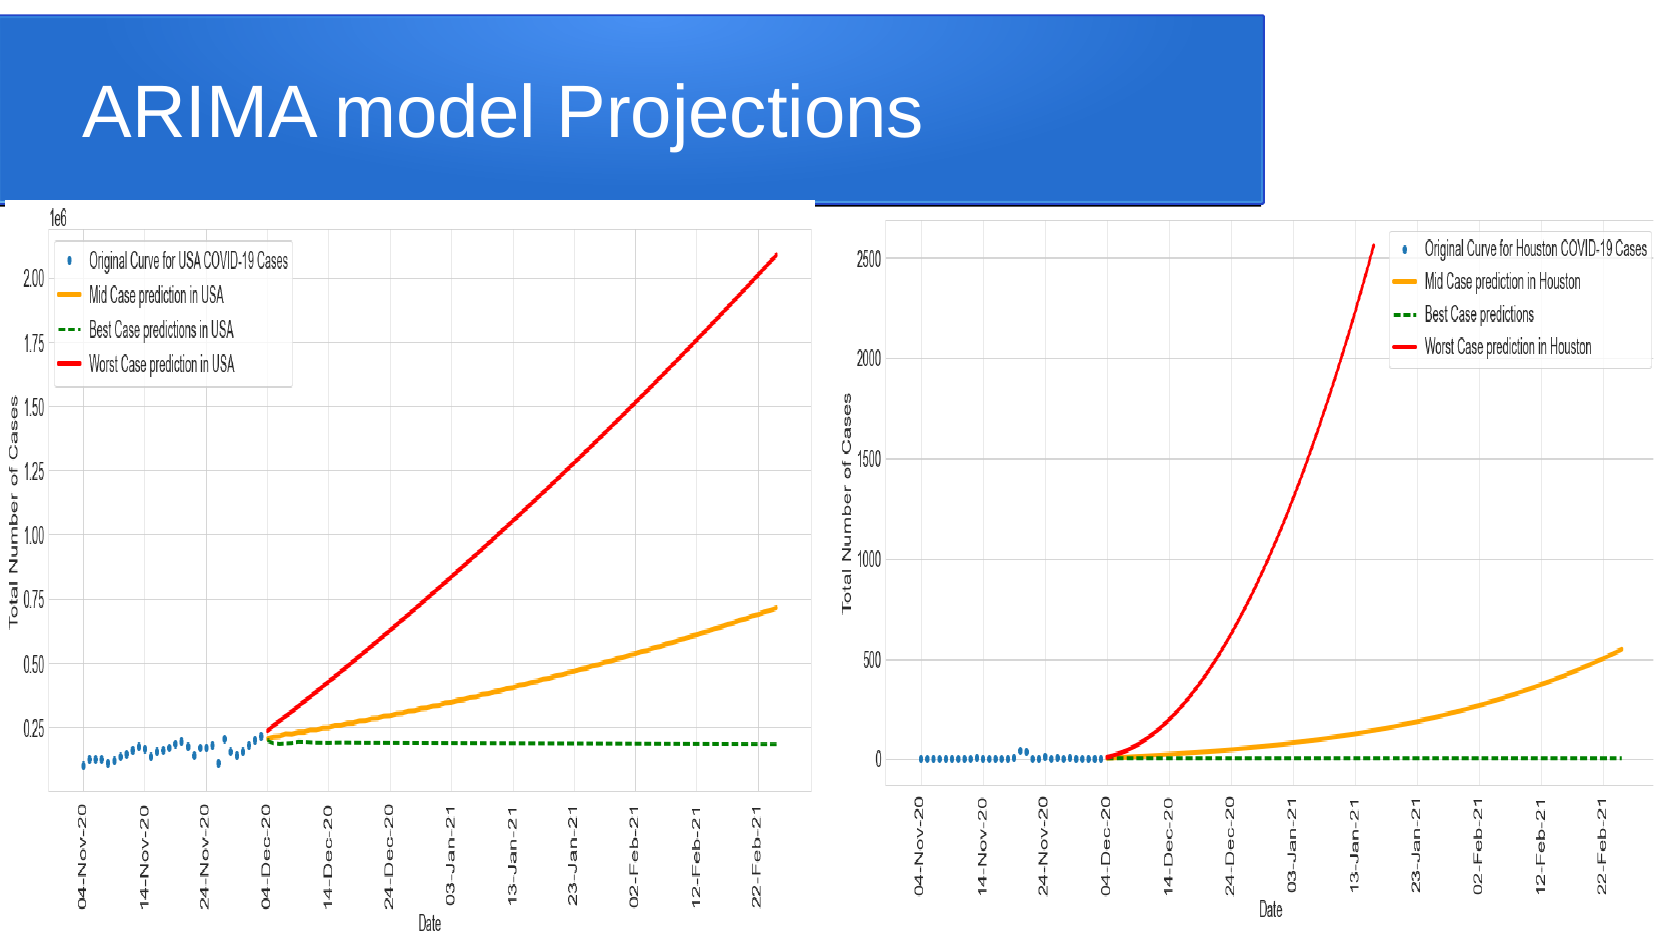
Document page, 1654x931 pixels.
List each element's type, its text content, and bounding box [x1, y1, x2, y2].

title ARIMA model Projections [82, 35, 1235, 189]
picture [5, 200, 815, 931]
picture [838, 212, 1654, 931]
